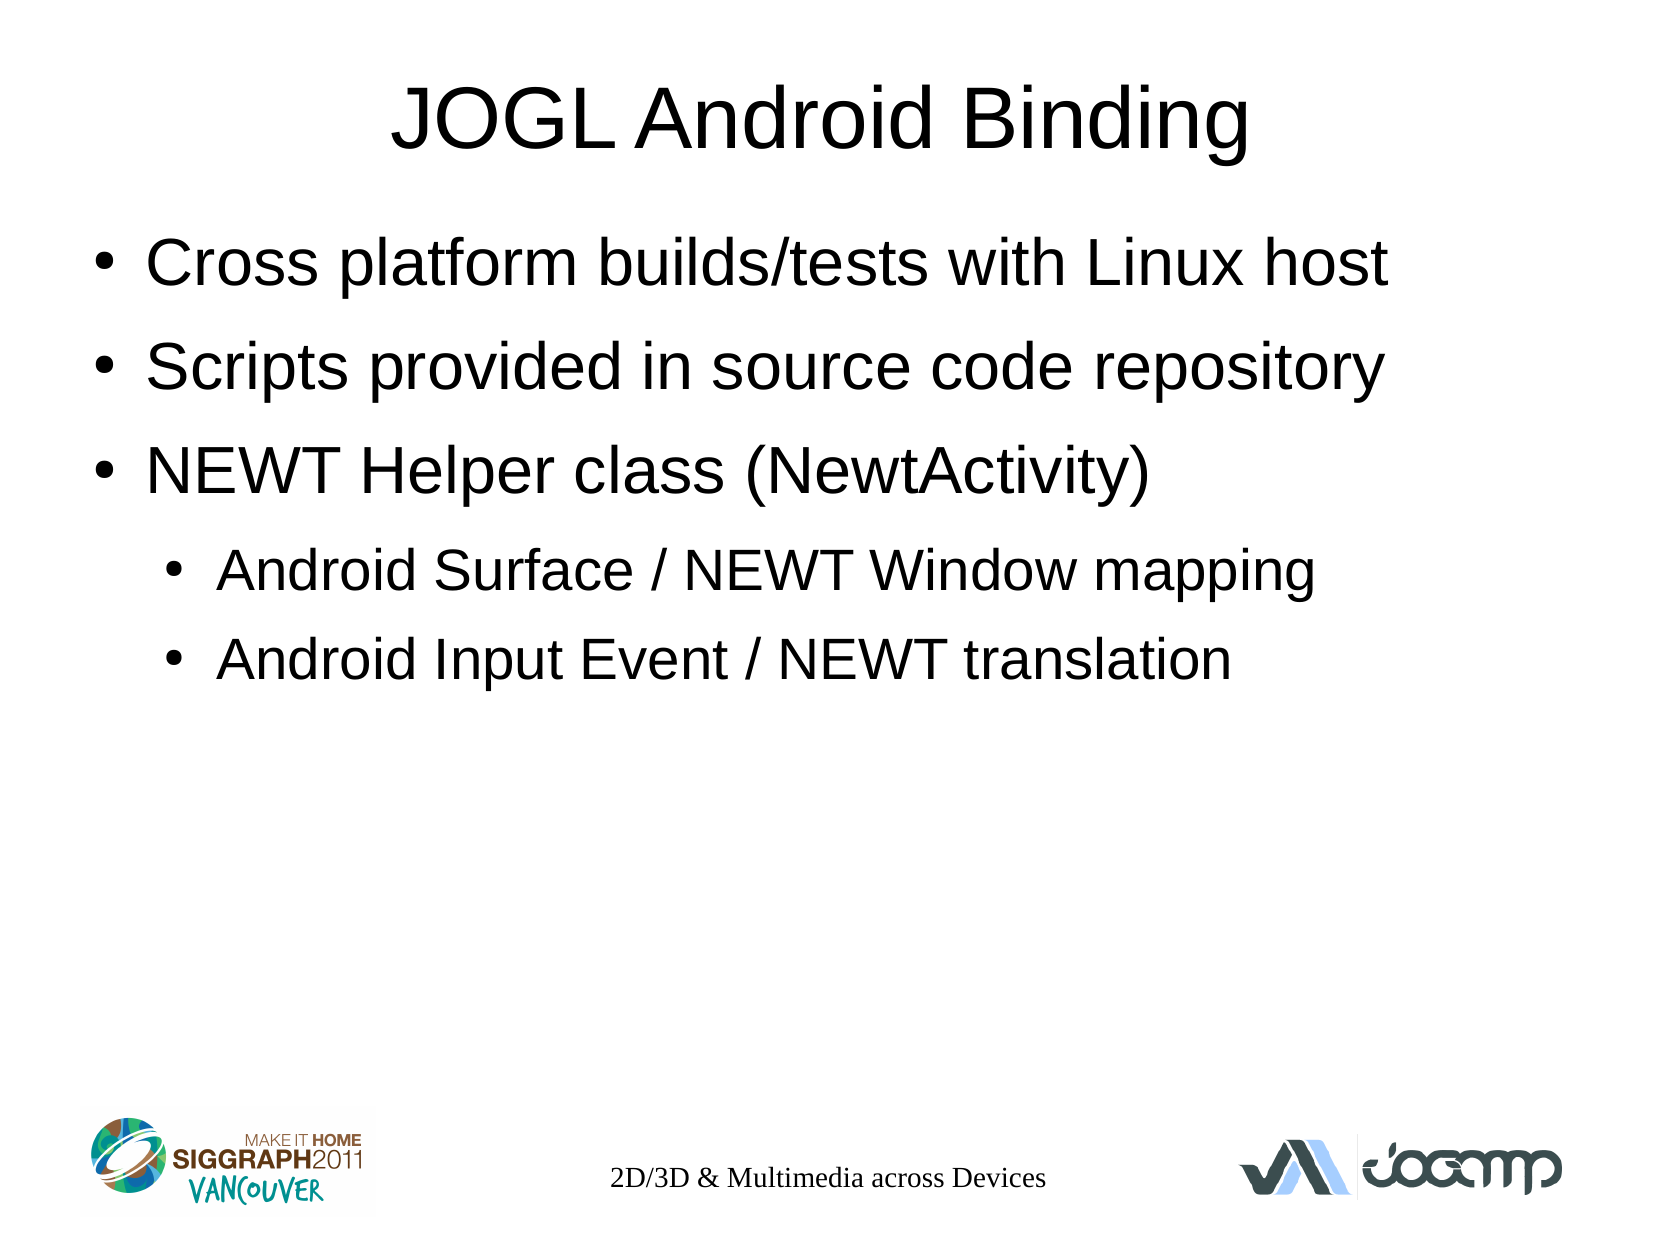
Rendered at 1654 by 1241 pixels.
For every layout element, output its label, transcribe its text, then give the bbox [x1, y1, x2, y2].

picture [1237, 1134, 1562, 1200]
list Cross platform builds/tests with Linux host Scripts provided in source code repository NEWT Helper class (NewtActivity) Android Surface / NEWT Window mapping Android Input Event / NEWT translation [75, 225, 1571, 1044]
title JOGL Android Binding [68, 56, 1576, 181]
picture [80, 1106, 376, 1217]
